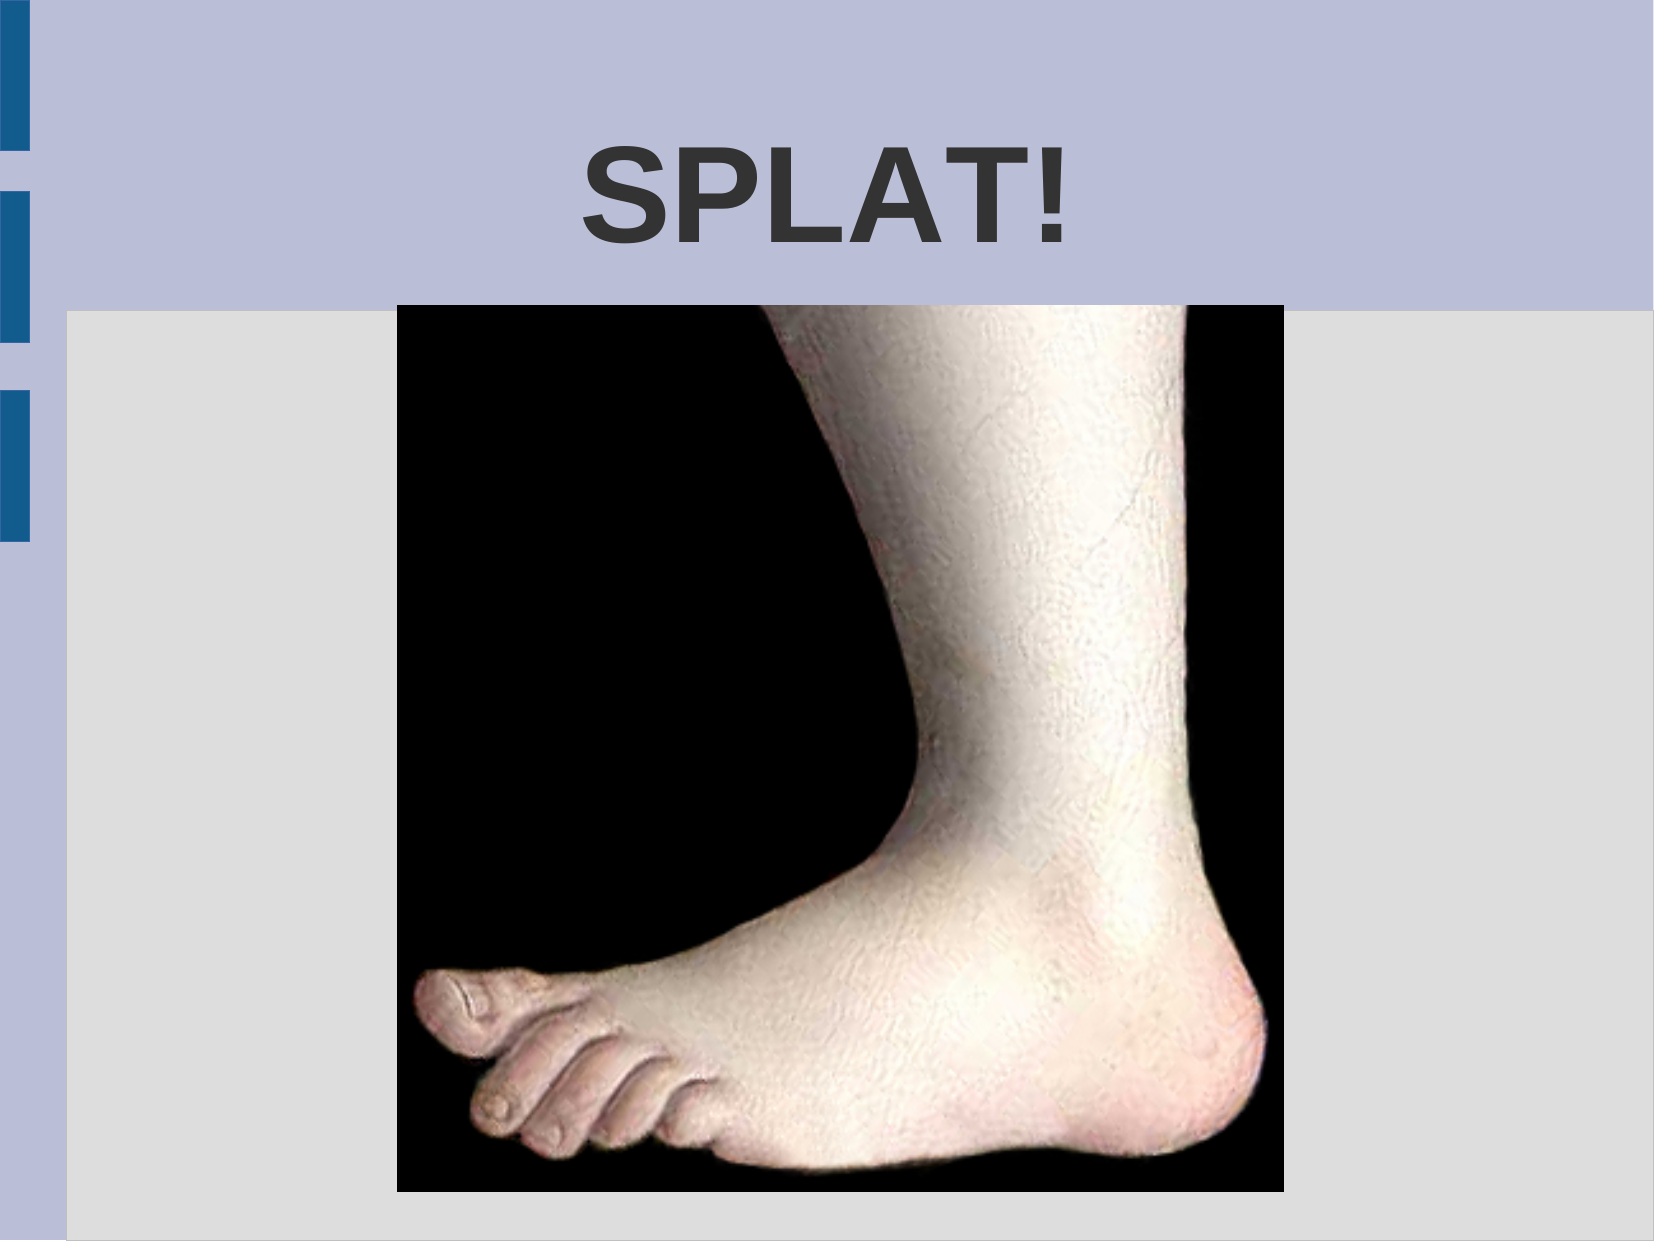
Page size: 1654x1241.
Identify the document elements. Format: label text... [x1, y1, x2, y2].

picture [397, 305, 1284, 1192]
title SPLAT! [121, 91, 1534, 299]
